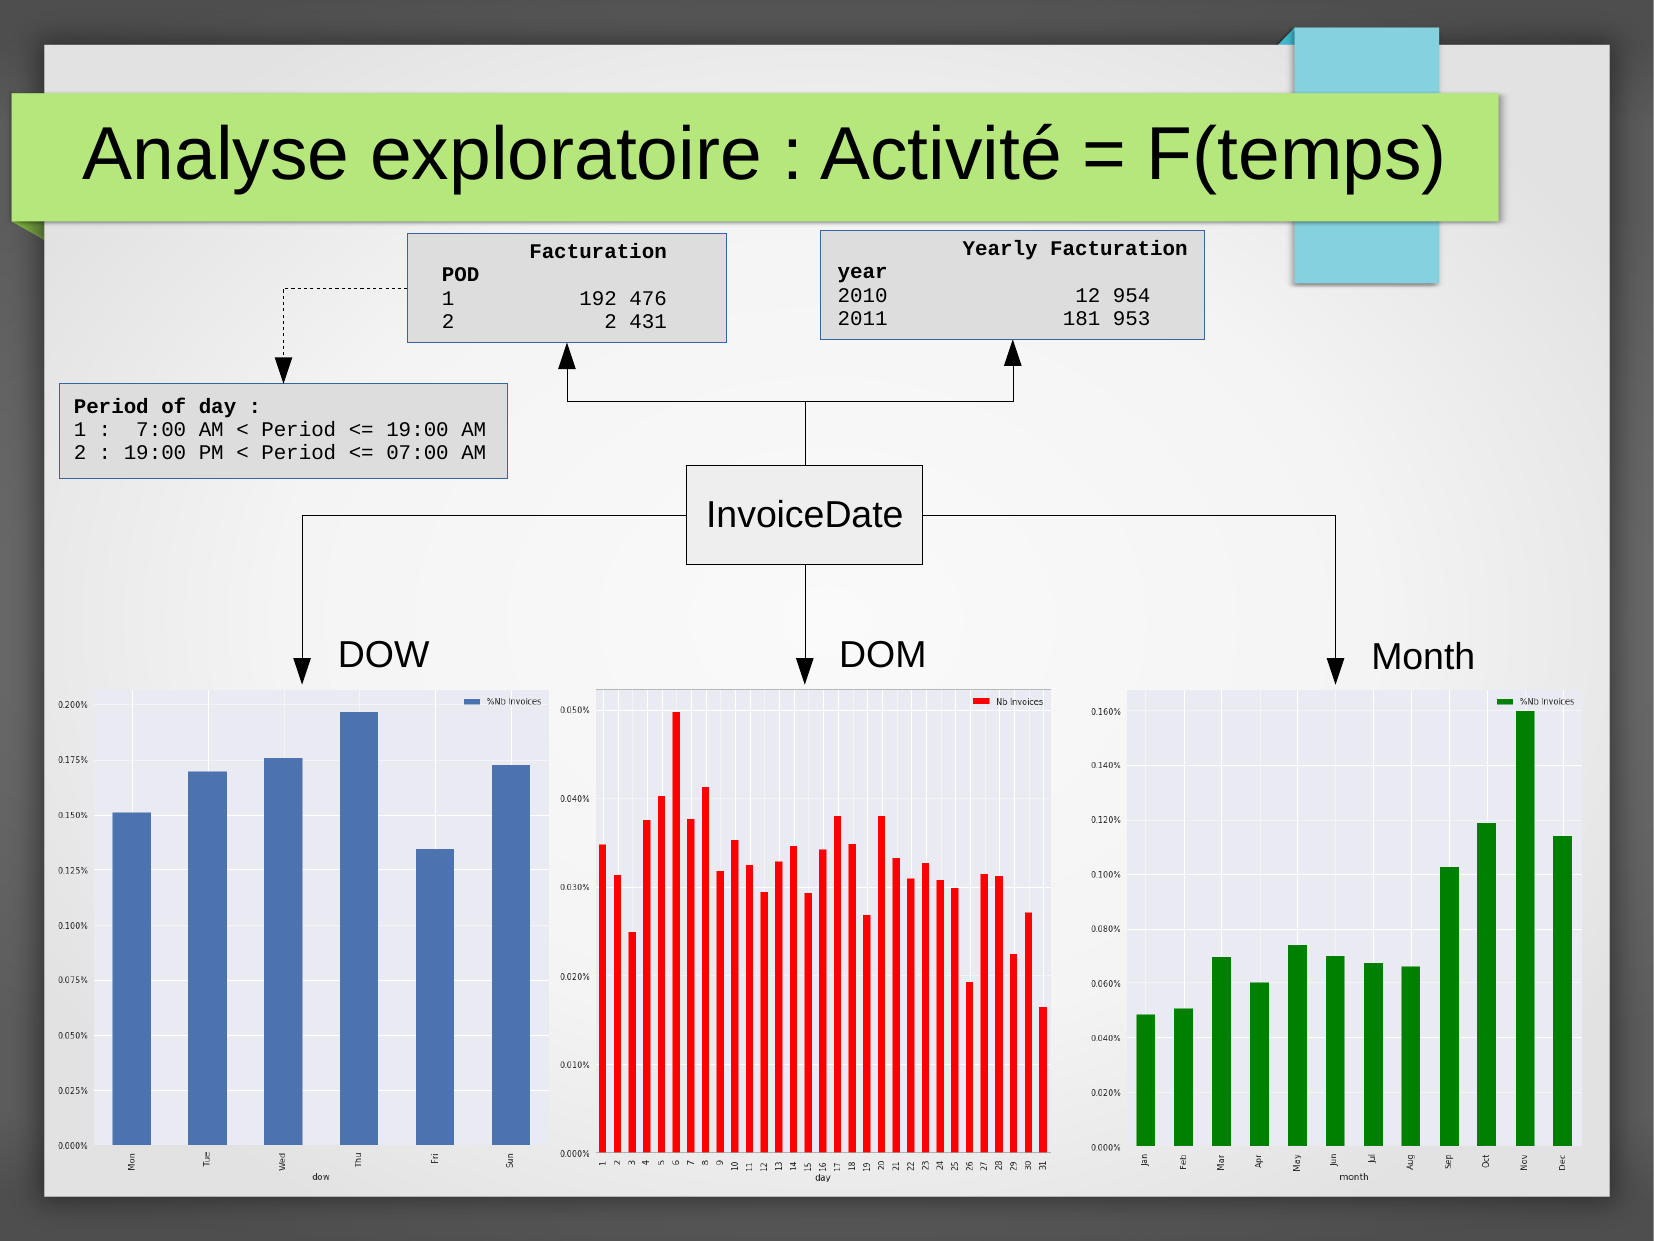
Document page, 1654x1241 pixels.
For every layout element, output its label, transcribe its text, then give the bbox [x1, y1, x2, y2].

text_box Facturation POD 1 192 476 2 2 431 [407, 233, 727, 343]
text_box Yearly Facturation year 2010 12 954 2011 181 953 [820, 230, 1205, 340]
picture [0, 0, 1654, 1241]
text_box InvoiceDate [686, 465, 923, 565]
text_box DOW [307, 625, 461, 683]
title Analyse exploratoire : Activité = F(temps) [82, 94, 1489, 213]
text_box Month [1346, 627, 1501, 685]
text_box Period of day : 1 : 7:00 AM < Period <= 19:00 AM 2 : 19:00 PM < Period <= 07:00 AM [59, 383, 508, 479]
text_box DOM [806, 625, 960, 683]
